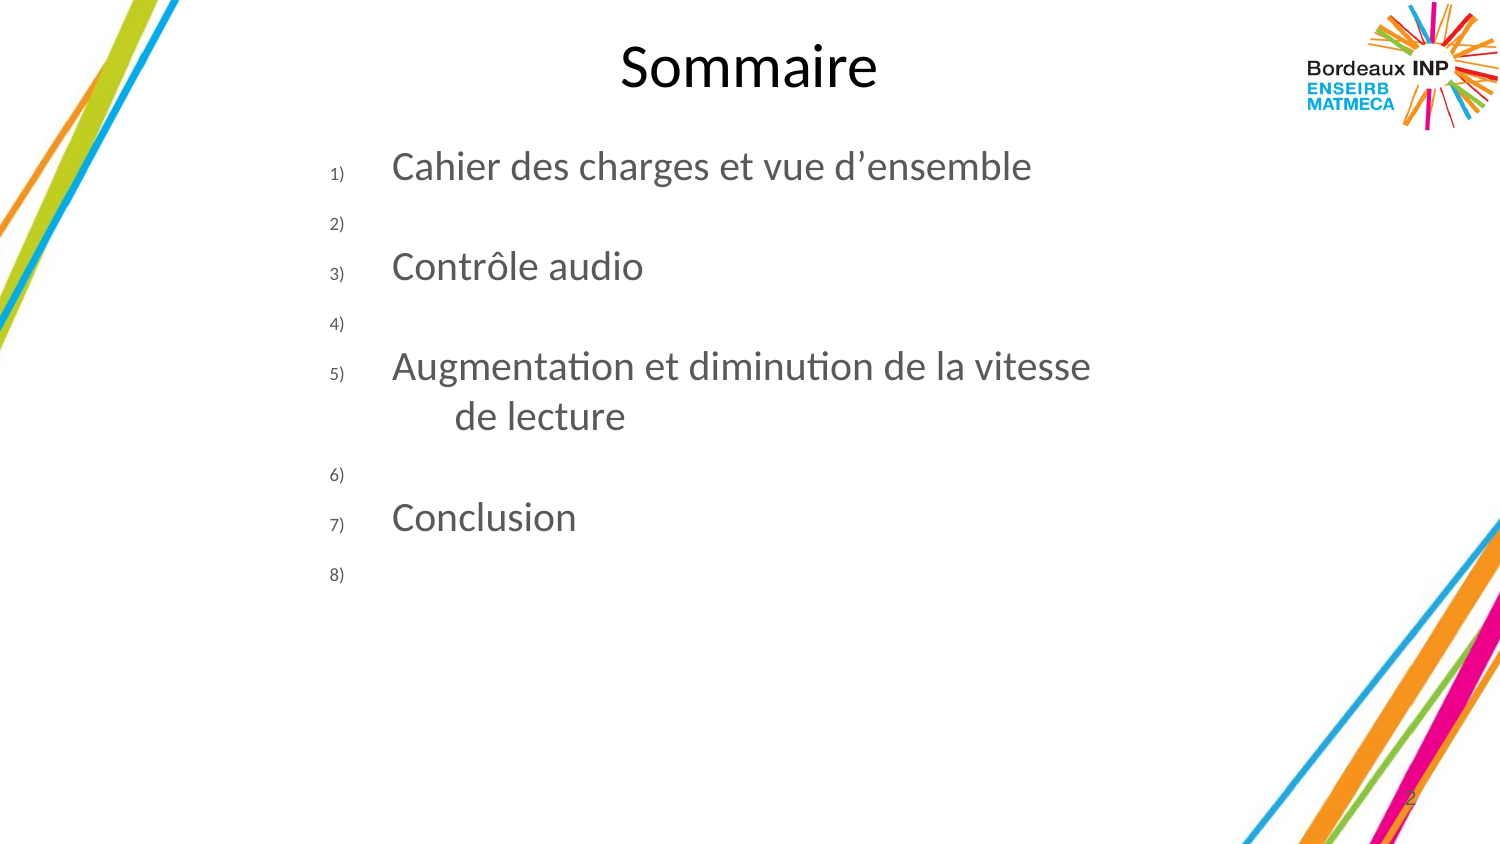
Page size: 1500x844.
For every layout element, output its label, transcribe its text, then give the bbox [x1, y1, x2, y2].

picture [0, 0, 215, 392]
title Sommaire [543, 0, 957, 115]
picture [0, 0, 171, 317]
text_box 2 [1389, 764, 1480, 830]
picture [1304, 0, 1500, 131]
subtitle Cahier des charges et vue d’ensemble Contrôle audio Augmentation et diminution de la vitesse de lecture Conclusion [289, 124, 1139, 765]
picture [1229, 476, 1500, 844]
